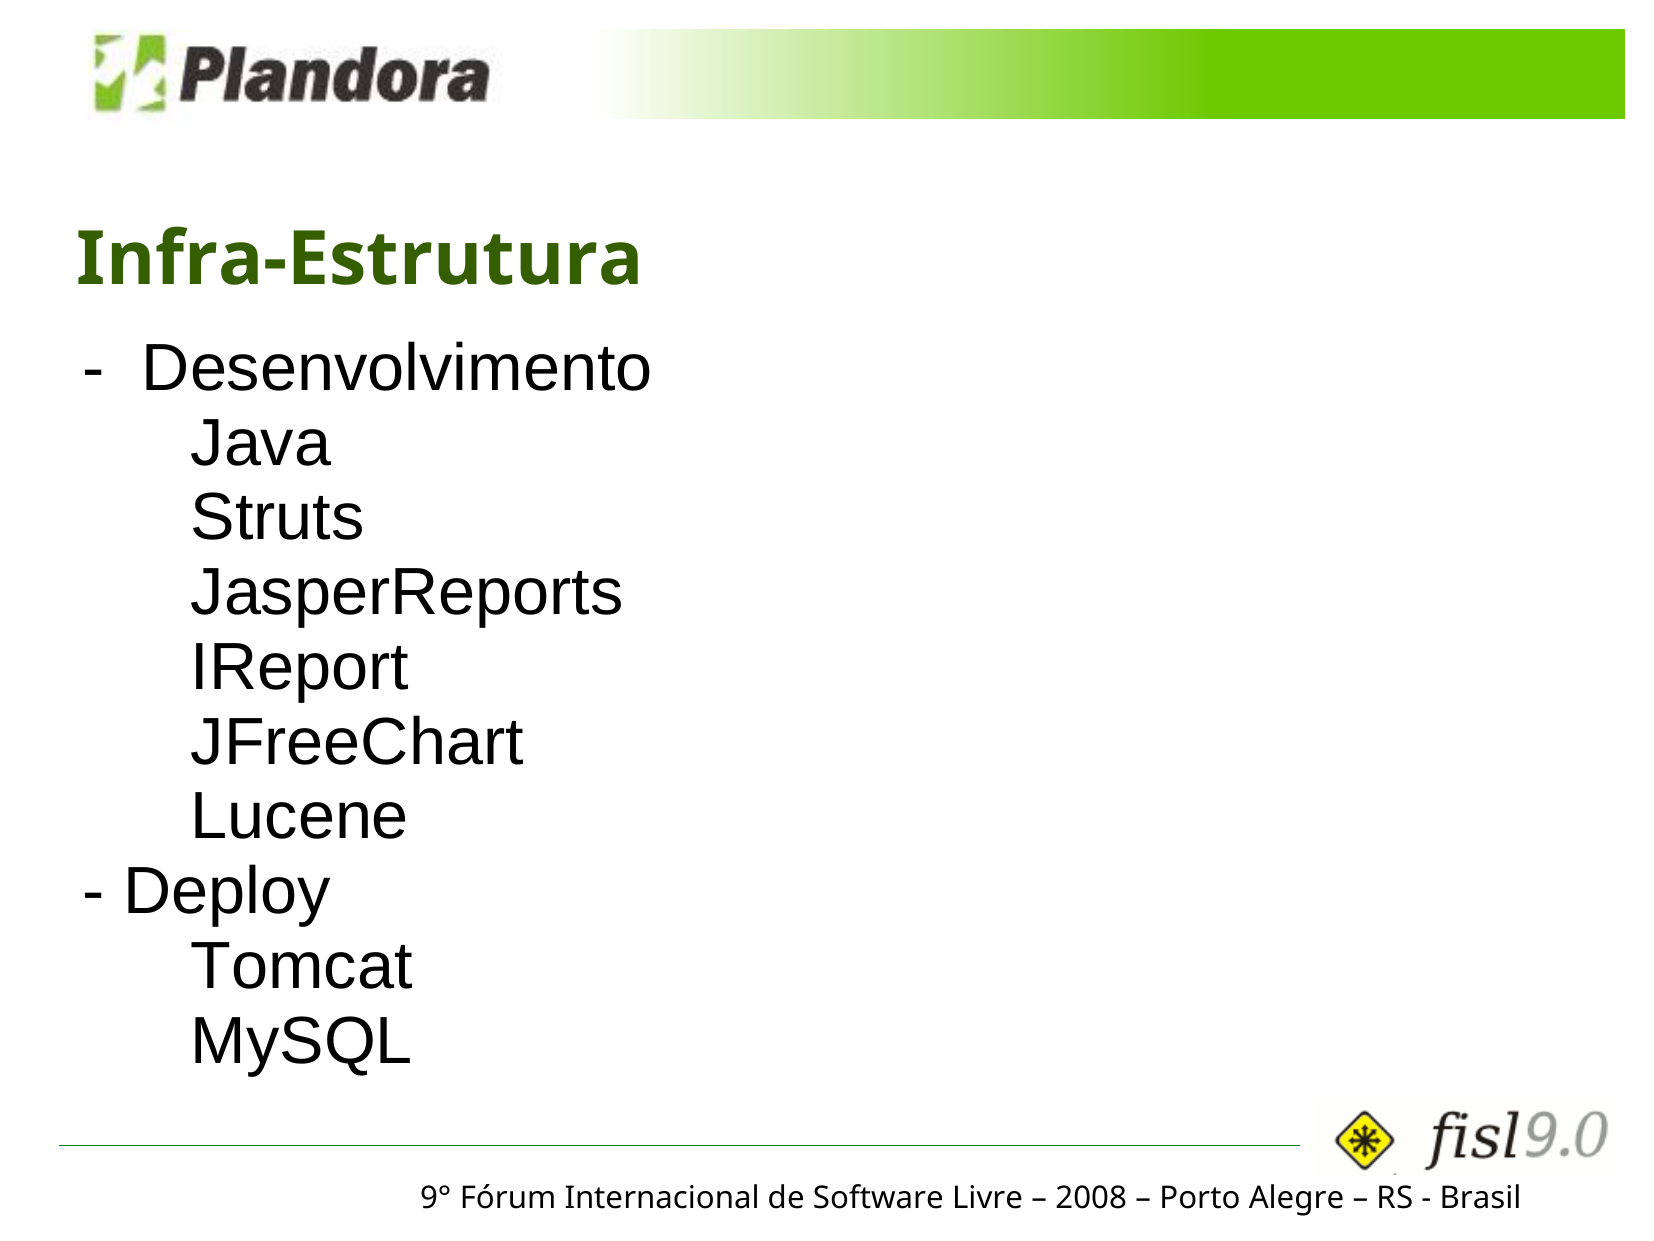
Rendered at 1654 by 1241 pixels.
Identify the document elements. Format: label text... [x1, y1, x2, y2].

title Infra-Estrutura [76, 156, 1536, 355]
subtitle - Desenvolvimento Java Struts JasperReports IReport JFreeChart Lucene - Deploy Tomcat MySQL [82, 329, 1536, 1153]
picture [88, 29, 1625, 125]
picture [1316, 1098, 1616, 1175]
